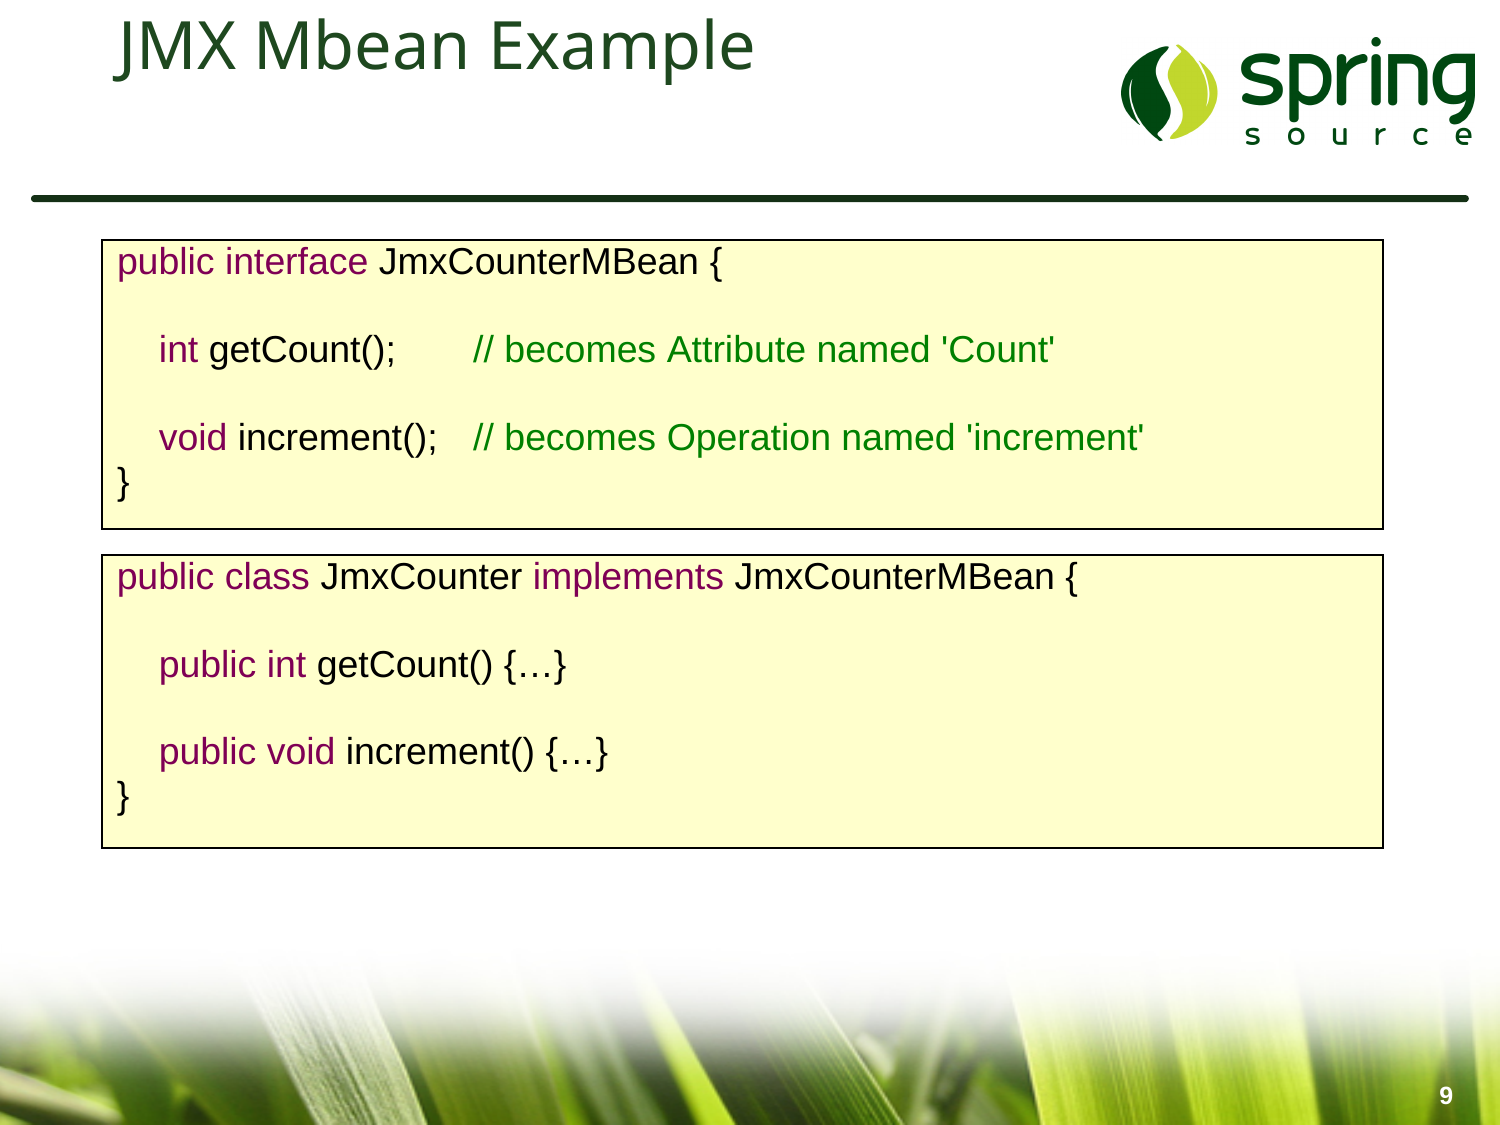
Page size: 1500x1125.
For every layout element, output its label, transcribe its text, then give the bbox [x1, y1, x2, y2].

picture [0, 944, 1500, 1125]
title JMX Mbean Example [103, 0, 1136, 178]
text_box public class JmxCounter implements JmxCounterMBean { public int getCount() {…} public void increment() {…} } [102, 554, 1383, 849]
text_box public interface JmxCounterMBean { int getCount(); // becomes Attribute named 'Count' void increment(); // becomes Operation named 'increment' } [102, 240, 1383, 530]
picture [1136, 37, 1475, 145]
